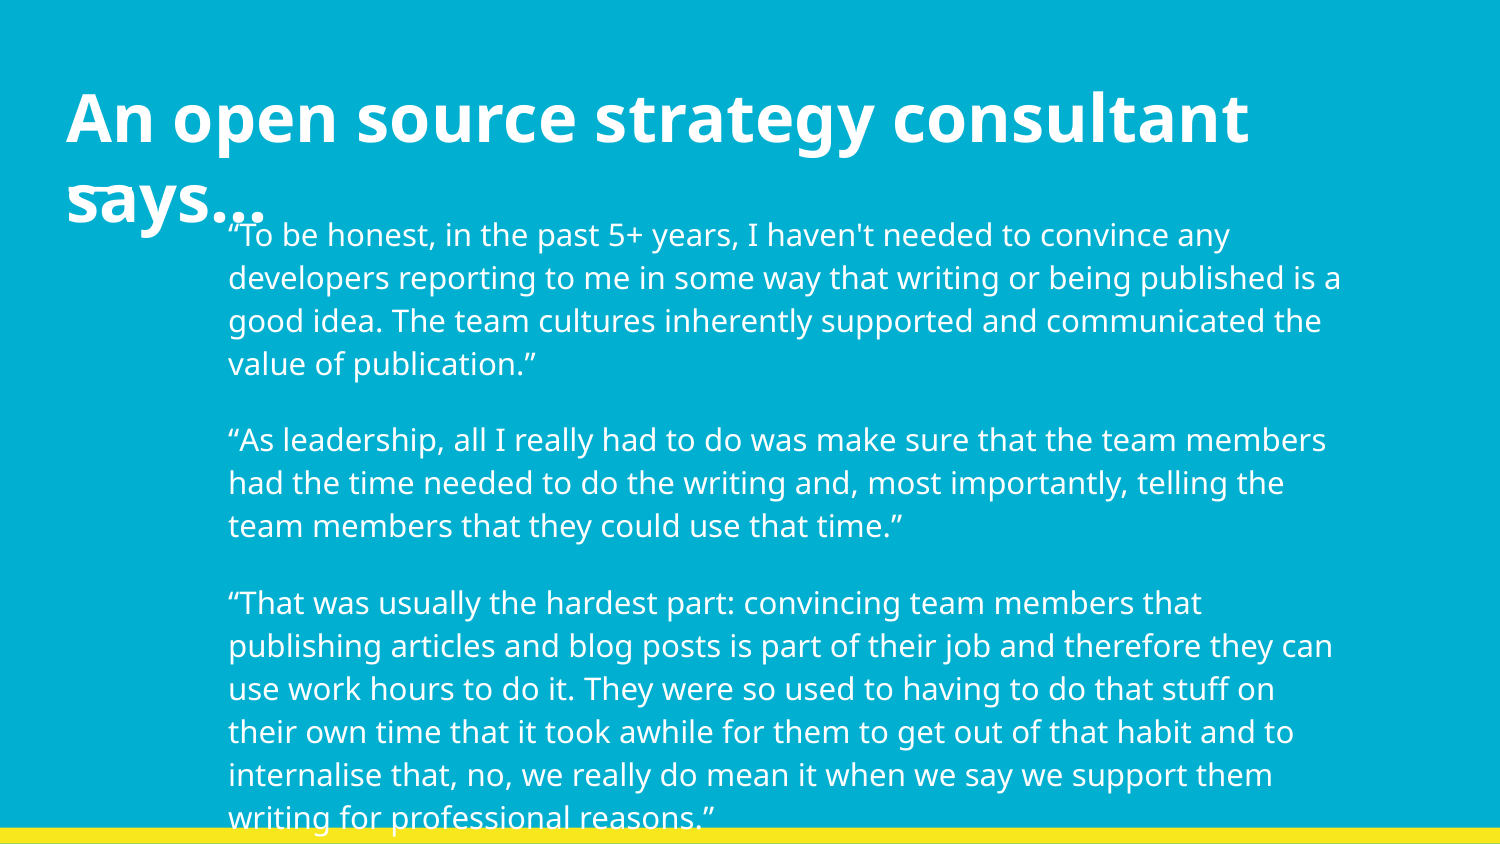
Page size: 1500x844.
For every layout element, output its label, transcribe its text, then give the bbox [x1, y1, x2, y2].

title An open source strategy consultant says… [51, 61, 1449, 167]
list “To be honest, in the past 5+ years, I haven't needed to convince any developers reporting to me in some way that writing or being published is a good idea. The team cultures inherently supported and communicated the value of publication.” “As leadership, all I really had to do was make sure that the team members had the time needed to do the writing and, most importantly, telling the team members that they could use that time.” “That was usually the hardest part: convincing team members that publishing articles and blog posts is part of their job and therefore they can use work hours to do it. They were so used to having to do that stuff on their own time that it took awhile for them to get out of that habit and to internalise that, no, we really do mean it when we say we support them writing for professional reasons.” [213, 194, 1368, 814]
